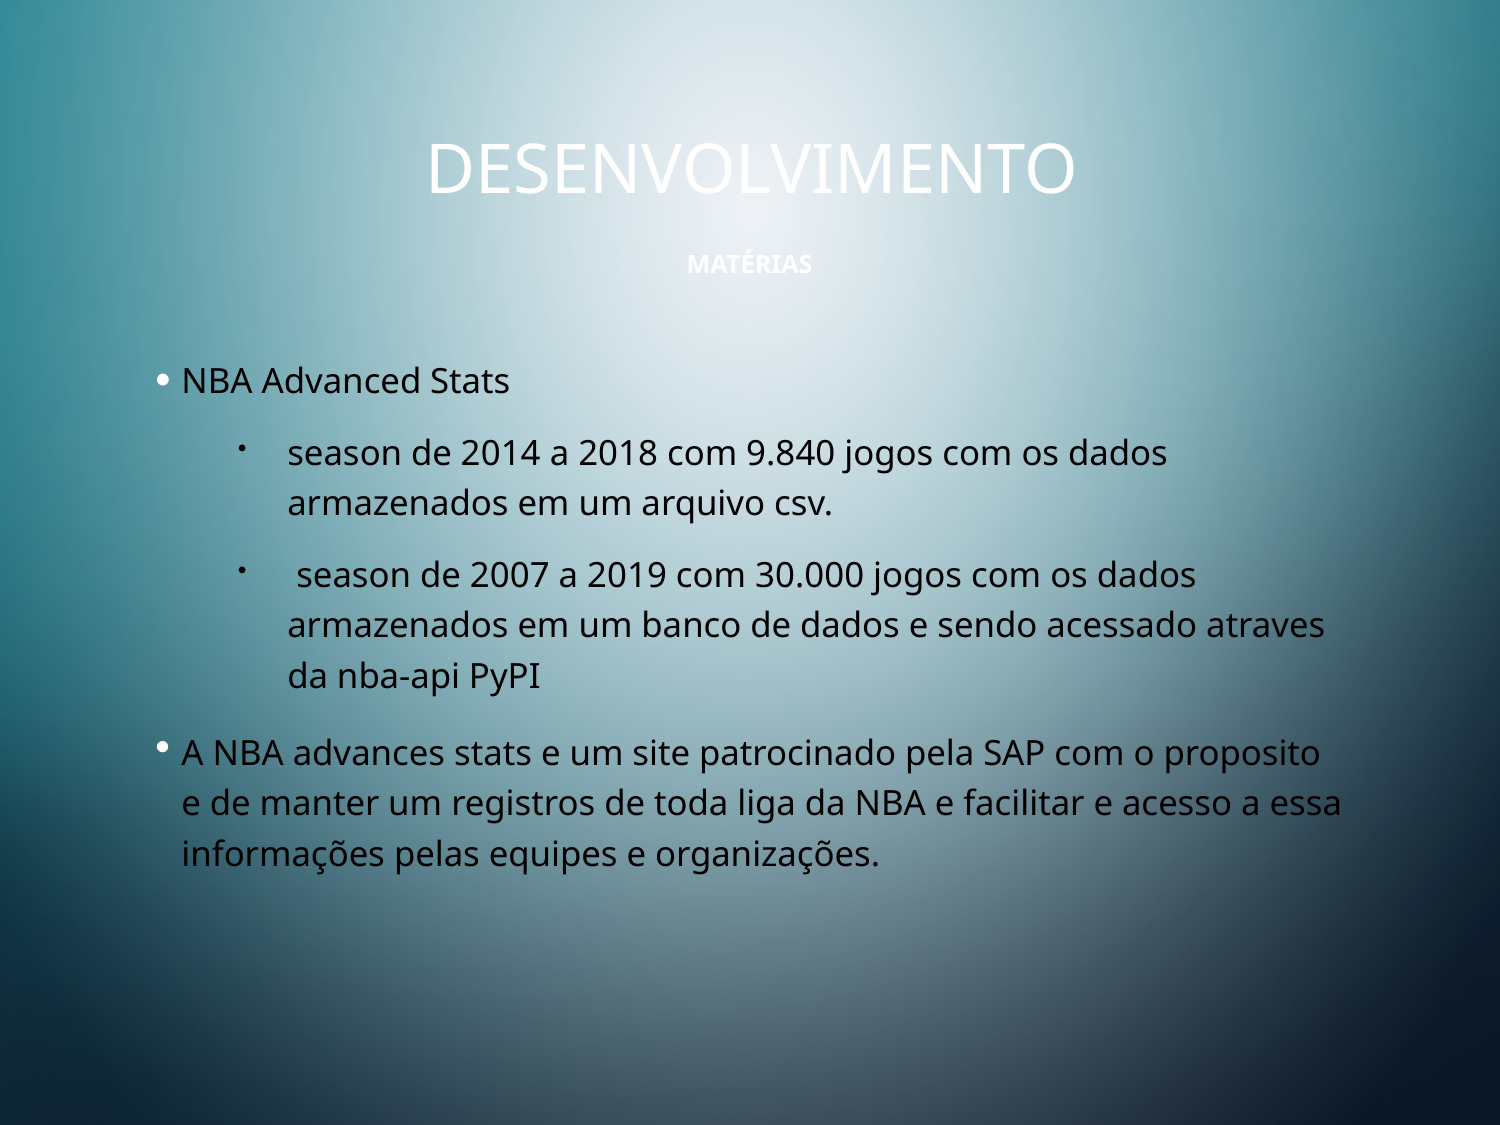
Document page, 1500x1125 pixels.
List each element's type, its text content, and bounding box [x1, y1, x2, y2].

title matérias [140, 216, 1360, 317]
picture [0, 0, 1500, 1125]
list NBA Advanced Stats season de 2014 a 2018 com 9.840 jogos com os dados armazenados em um arquivo csv. season de 2007 a 2019 com 30.000 jogos com os dados armazenados em um banco de dados e sendo acessado atraves da nba-api PyPI A NBA advances stats e um site patrocinado pela SAP com o proposito e de manter um registros de toda liga da NBA e facilitar e acesso a essa informações pelas equipes e organizações. [140, 342, 1360, 883]
title Desenvolvimento [151, 106, 1371, 237]
